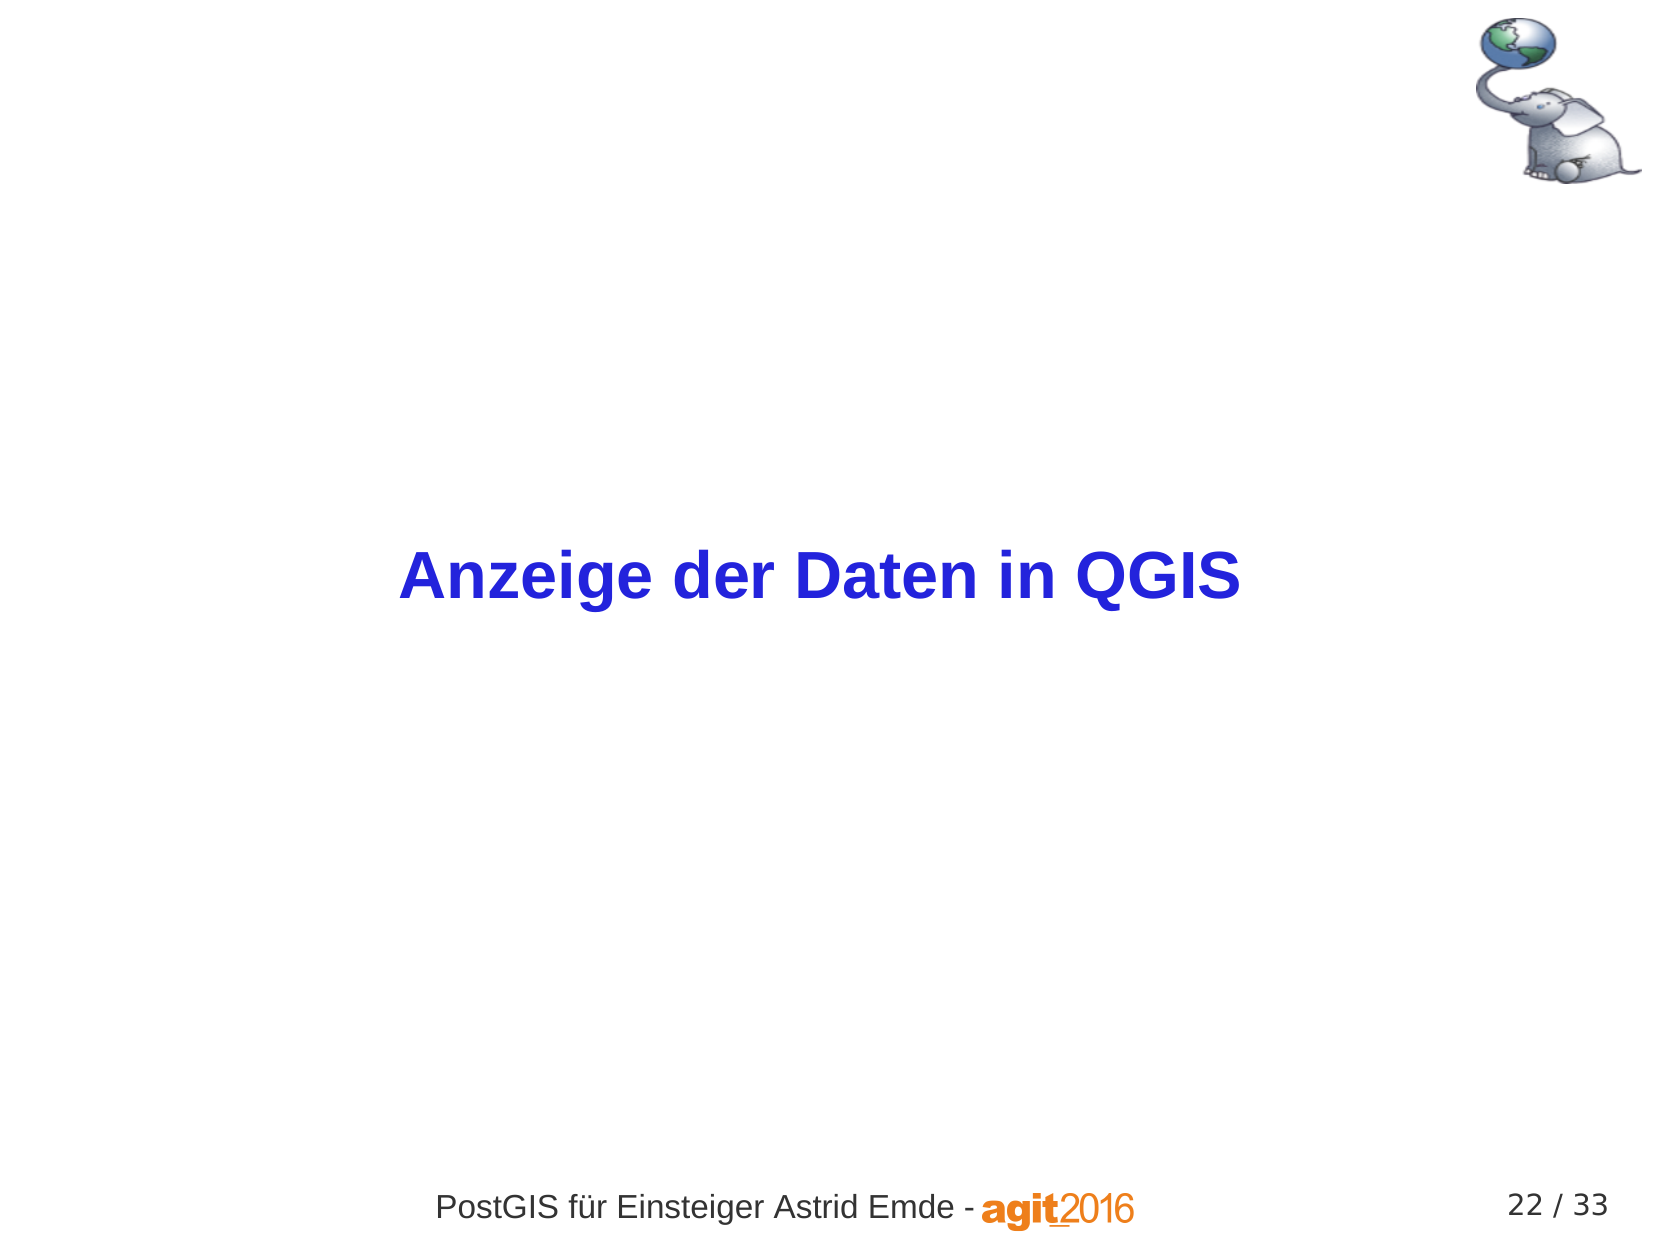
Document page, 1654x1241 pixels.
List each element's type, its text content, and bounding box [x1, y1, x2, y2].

picture [1476, 18, 1642, 184]
title Anzeige der Daten in QGIS [76, 501, 1565, 650]
picture [981, 1192, 1135, 1232]
